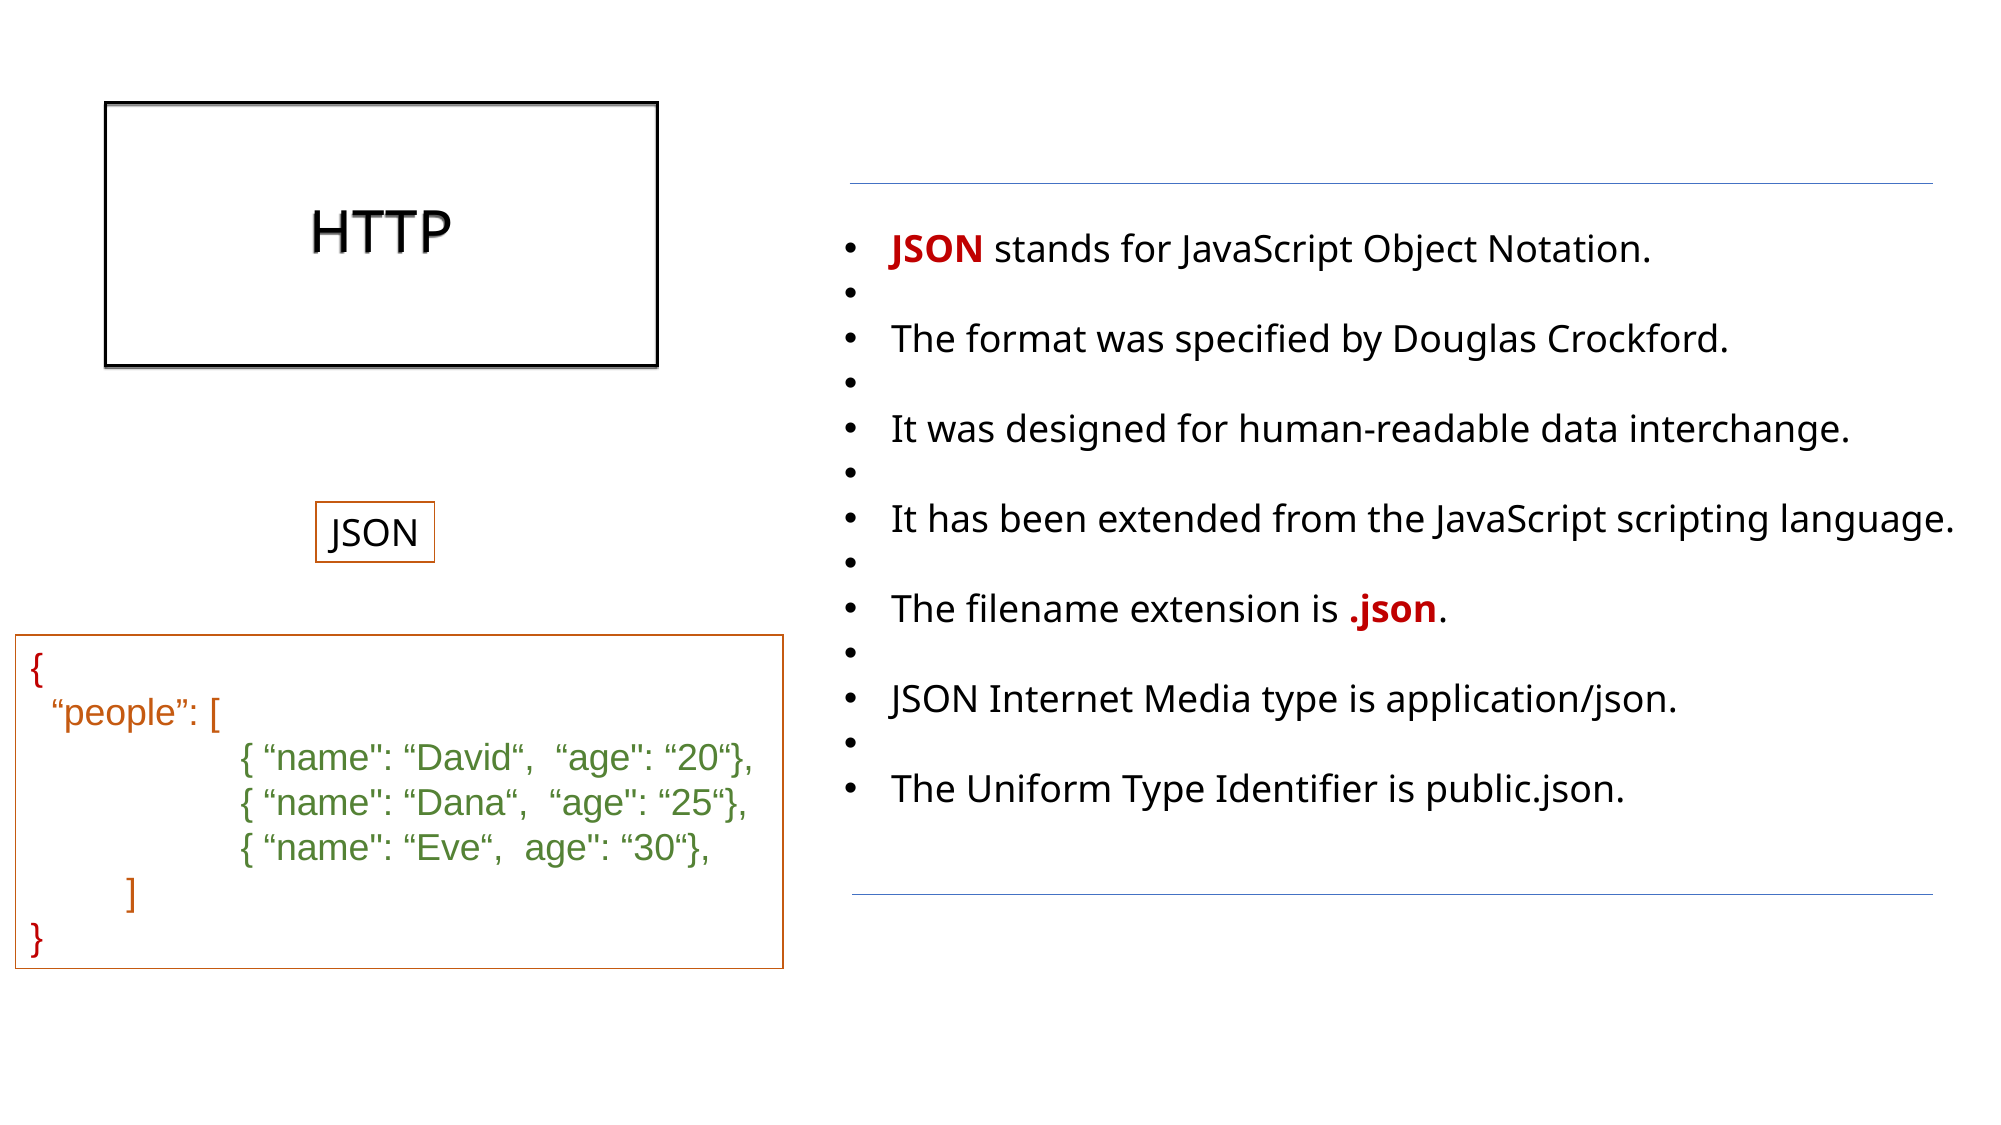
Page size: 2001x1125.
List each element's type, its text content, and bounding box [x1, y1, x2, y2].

text_box JSON stands for JavaScript Object Notation. The format was specified by Douglas Crockford. It was designed for human-readable data interchange. It has been extended from the JavaScript scripting language. The filename extension is .json. JSON Internet Media type is application/json. The Uniform Type Identifier is public.json. [829, 217, 1985, 869]
text_box JSON [316, 502, 434, 562]
text_box { “people”: [ { “name": “David“, “age": “20“}, { “name": “Dana“, “age": “25“}, { “name": “Eve“, age": “30“}, ] } [15, 635, 783, 969]
title HTTP [105, 102, 658, 366]
